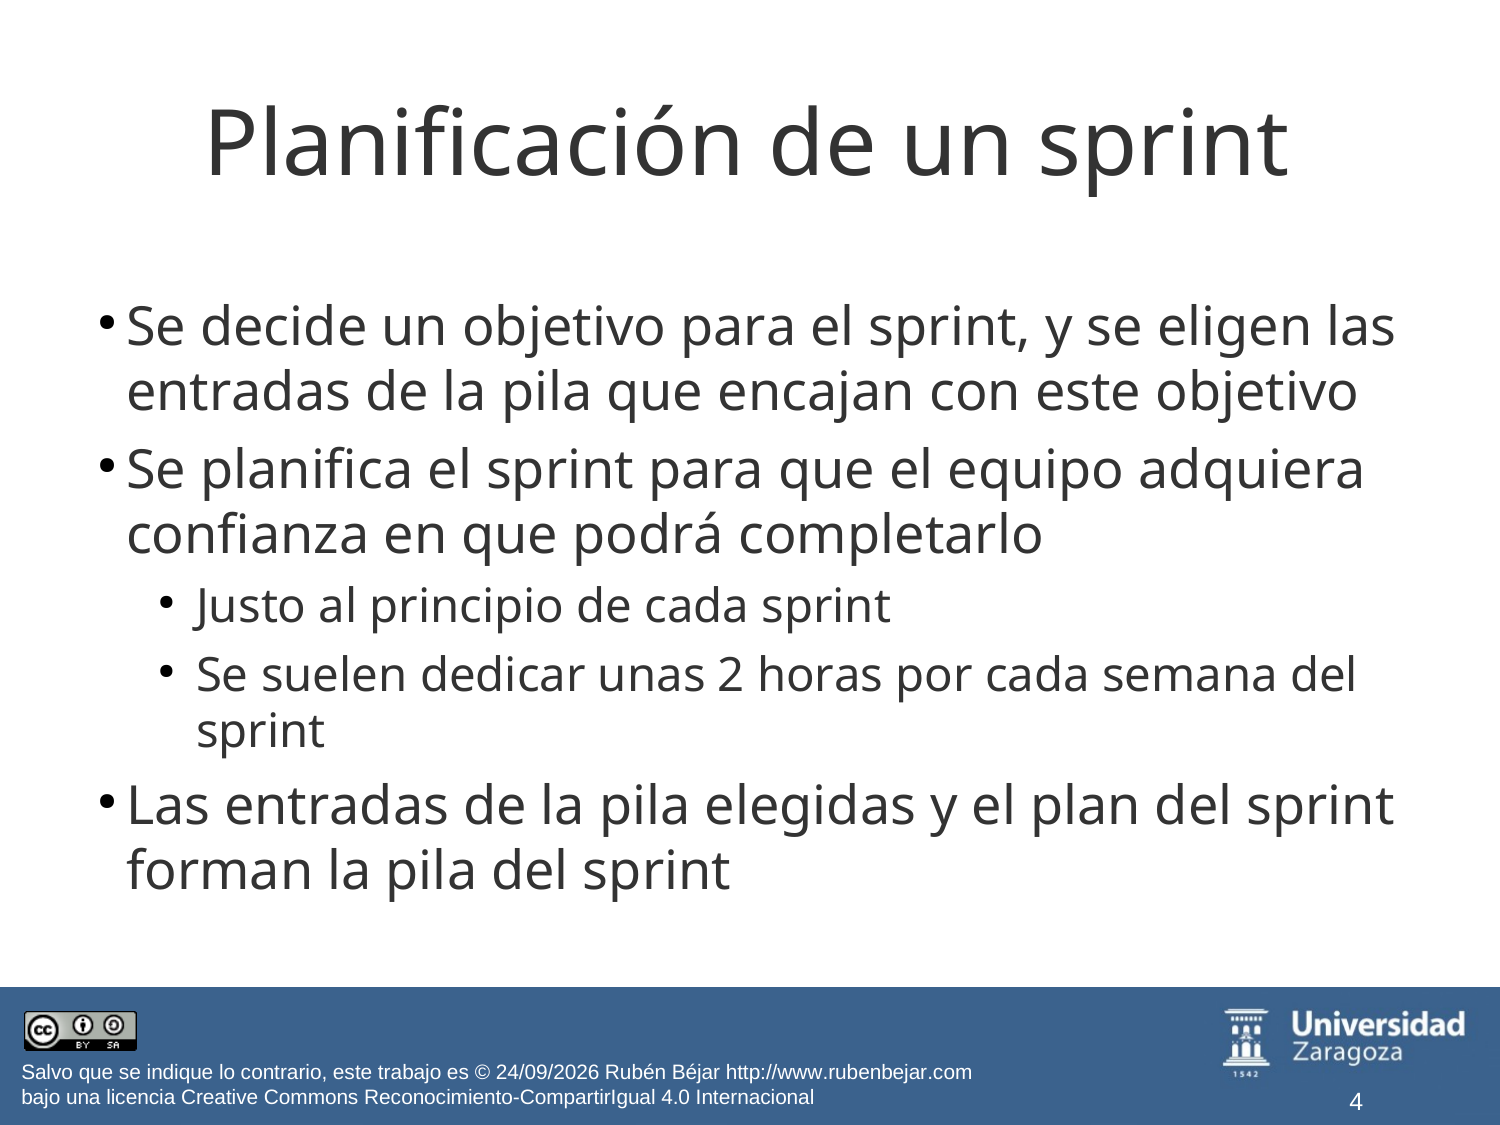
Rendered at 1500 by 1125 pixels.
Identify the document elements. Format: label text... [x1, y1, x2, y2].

picture [0, 987, 1500, 1125]
list Se decide un objetivo para el sprint, y se eligen las entradas de la pila que encajan con este objetivo Se planifica el sprint para que el equipo adquiera confianza en que podrá completarlo Justo al principio de cada sprint Se suelen dedicar unas 2 horas por cada semana del sprint Las entradas de la pila elegidas y el plan del sprint forman la pila del sprint [82, 283, 1418, 957]
title Planificación de un sprint [74, 21, 1420, 257]
